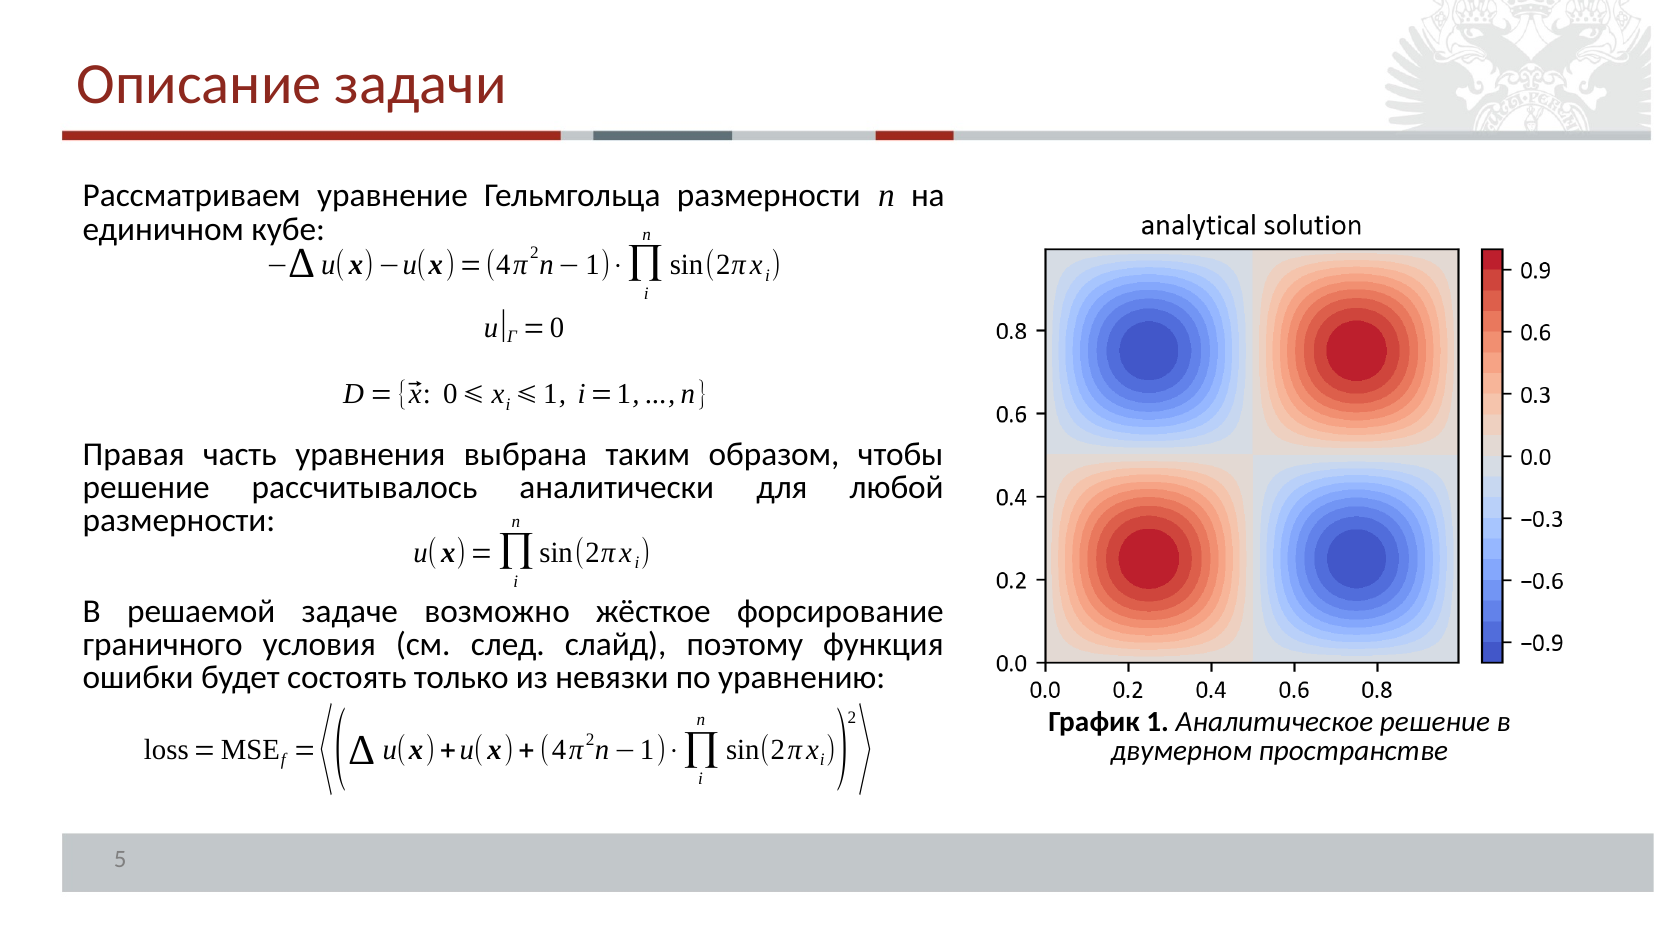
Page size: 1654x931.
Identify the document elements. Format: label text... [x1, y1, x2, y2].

picture [0, 0, 1654, 931]
list Рассматриваем уравнение Гельмгольца размерности n на единичном кубе: Правая часть уравнения выбрана таким образом, чтобы решение рассчитывалось аналитически для любой размерности: В решаемой задаче возможно жёсткое форсирование граничного условия (см. след. слайд), поэтому функция ошибки будет состоять только из невязки по уравнению: [82, 177, 945, 798]
chart [341, 377, 709, 414]
title Описание задачи [76, 48, 1565, 130]
chart [413, 511, 651, 591]
chart [265, 224, 781, 347]
chart [142, 701, 873, 798]
text_box График 1. Аналитическое решение в двумерном пространстве [994, 709, 1565, 768]
